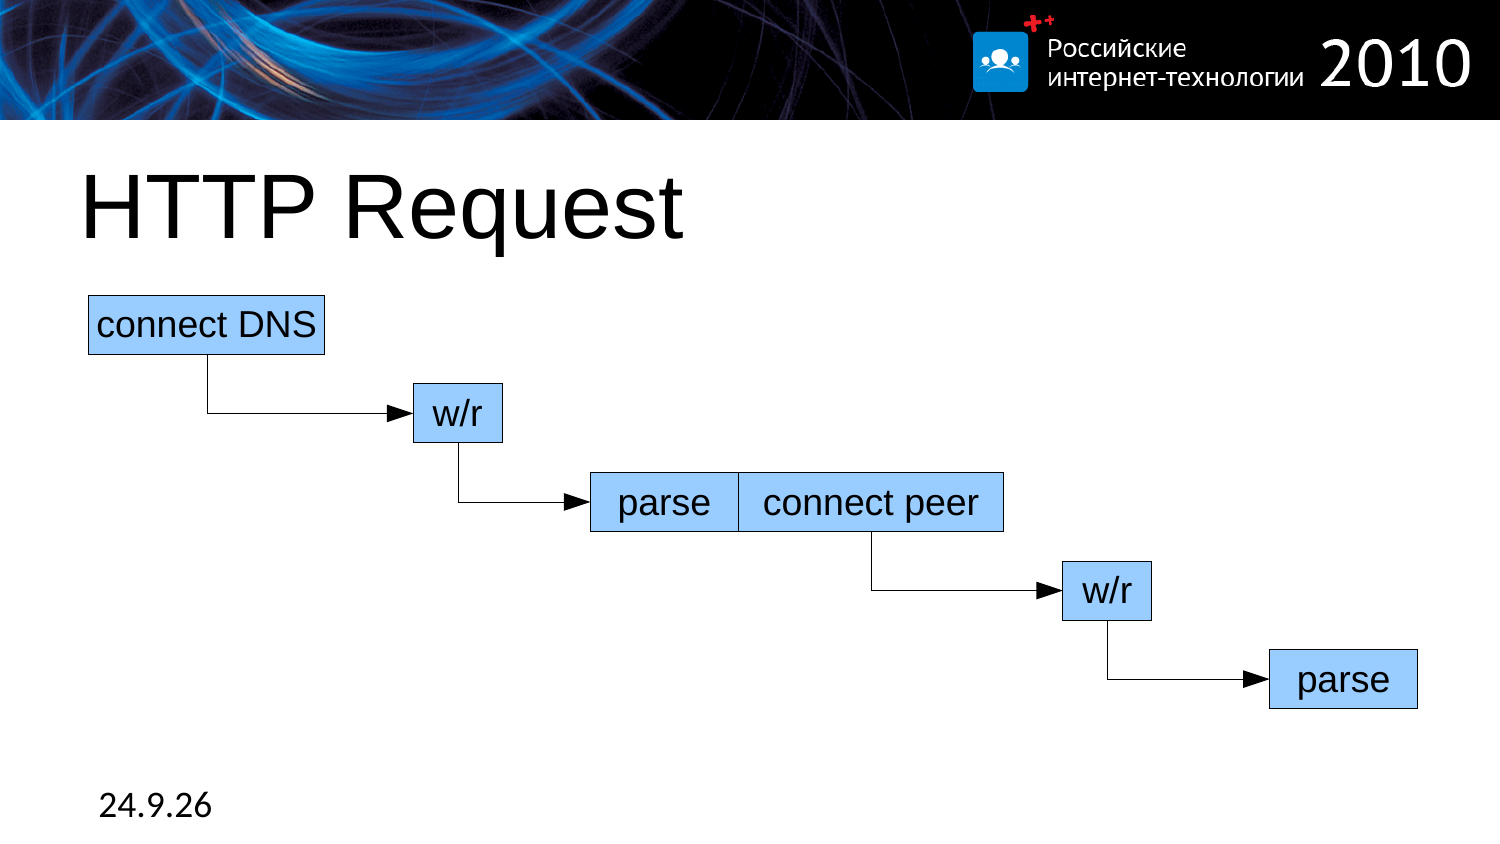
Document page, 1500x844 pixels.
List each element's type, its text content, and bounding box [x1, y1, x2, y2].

text_box connect peer [738, 472, 1004, 532]
picture [0, 0, 1500, 120]
text_box connect DNS [88, 295, 325, 355]
title HTTP Request [79, 149, 1430, 264]
text_box w/r [1062, 561, 1152, 621]
text_box w/r [413, 383, 503, 443]
text_box parse [1269, 649, 1418, 709]
text_box parse [590, 472, 738, 532]
